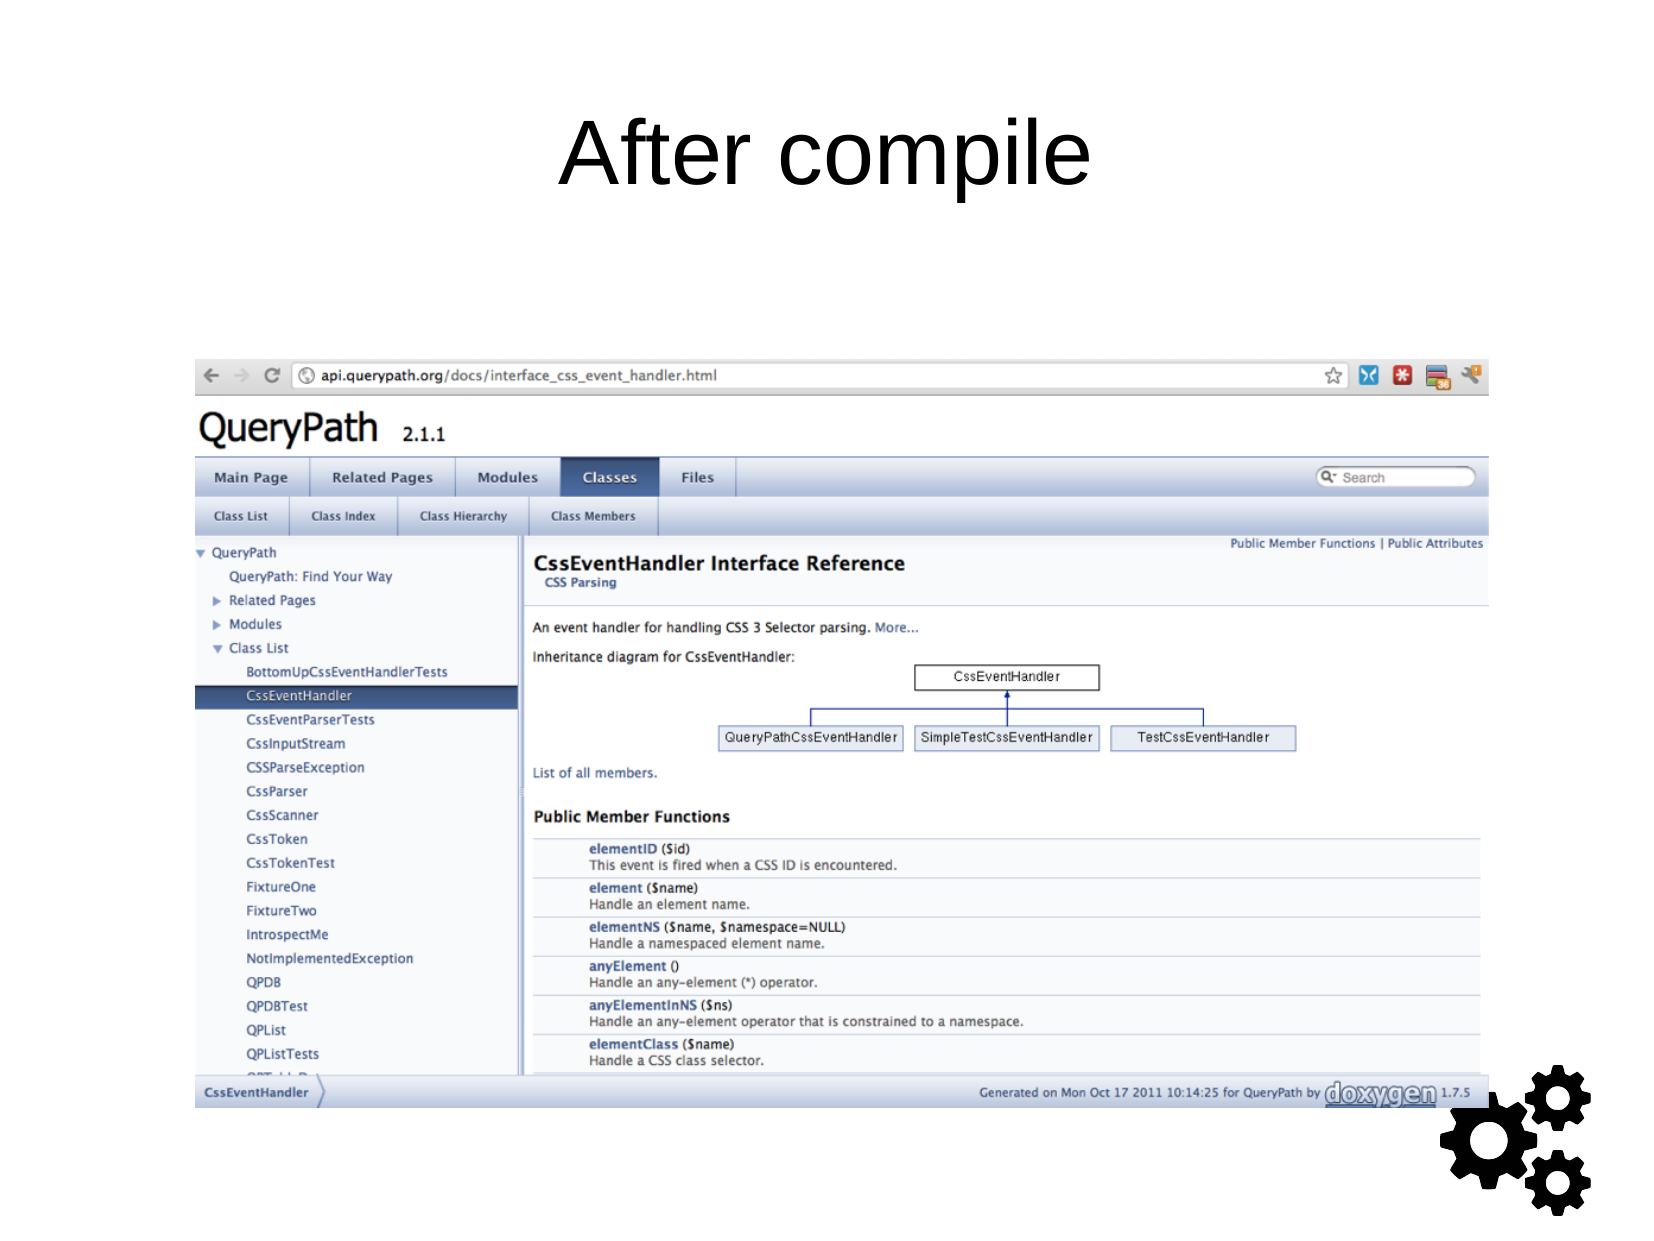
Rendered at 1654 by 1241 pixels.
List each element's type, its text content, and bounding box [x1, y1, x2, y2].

title After compile [82, 49, 1571, 257]
picture [195, 359, 1591, 1216]
